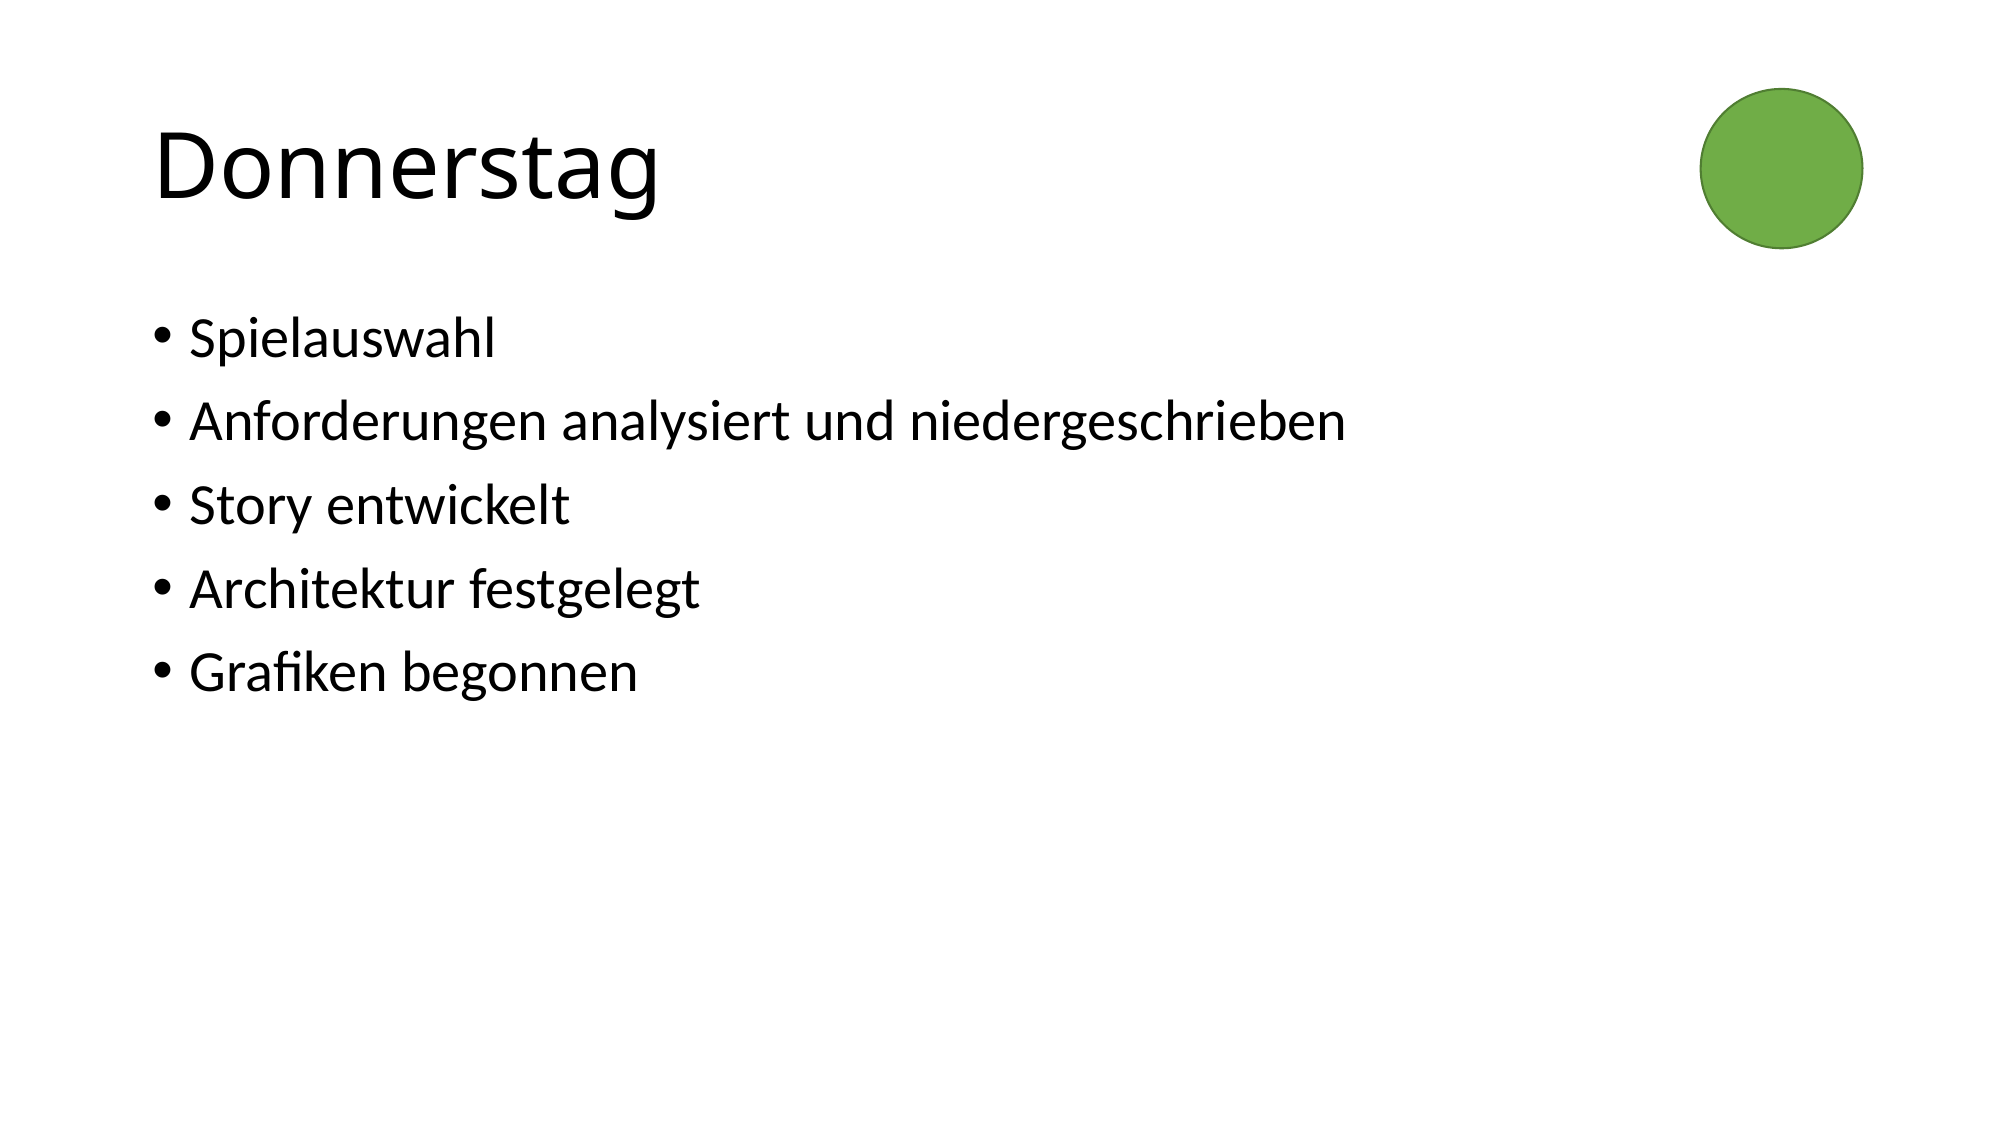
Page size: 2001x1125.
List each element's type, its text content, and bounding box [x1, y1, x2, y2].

title Donnerstag [137, 59, 1863, 278]
list Spielauswahl Anforderungen analysiert und niedergeschrieben Story entwickelt Architektur festgelegt Grafiken begonnen [137, 299, 1863, 1014]
text_box [1700, 88, 1863, 249]
